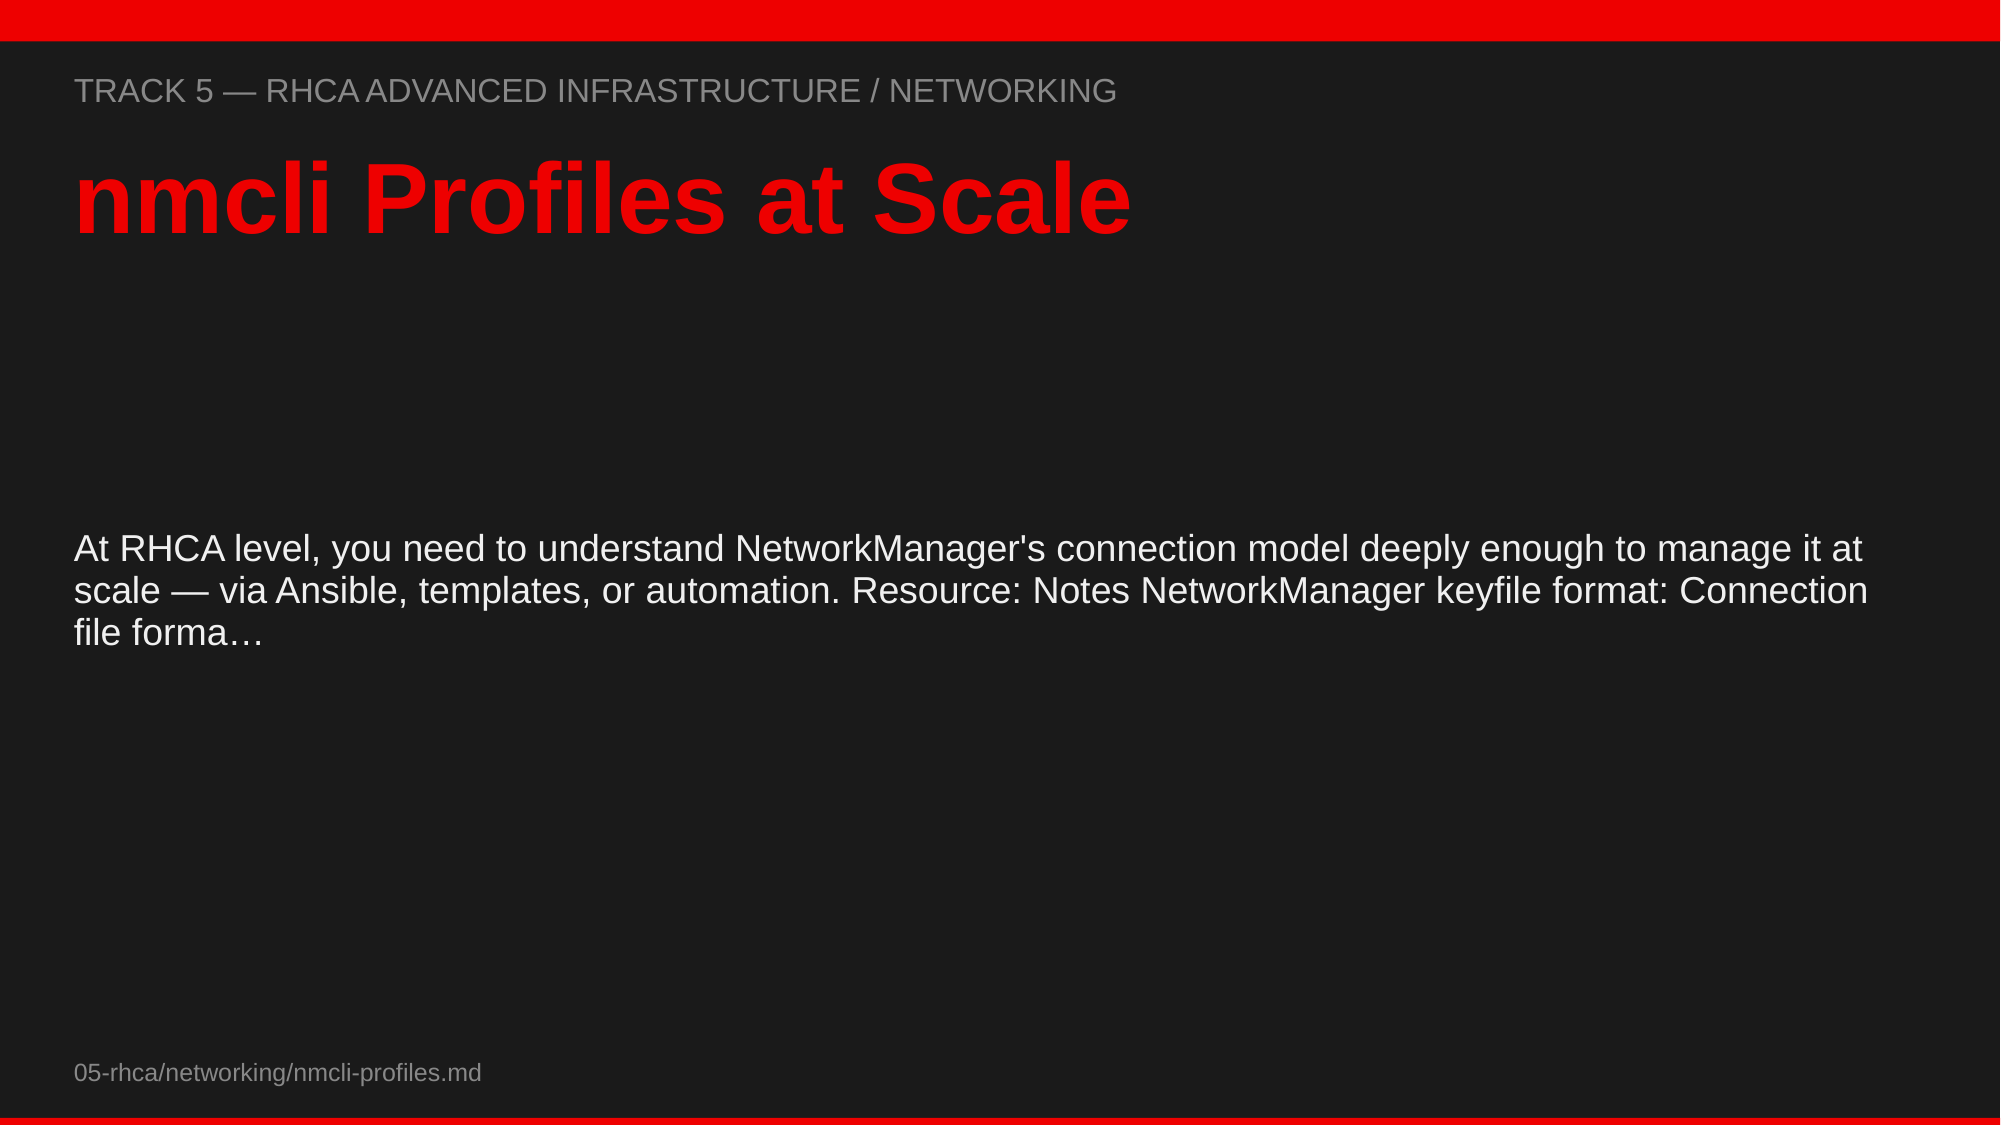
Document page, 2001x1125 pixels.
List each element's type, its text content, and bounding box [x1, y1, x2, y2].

text_box nmcli Profiles at Scale [59, 135, 1942, 461]
text_box 05-rhca/networking/nmcli-profiles.md [59, 1051, 1942, 1093]
text_box At RHCA level, you need to understand NetworkManager's connection model deeply enough to manage it at scale — via Ansible, templates, or automation. Resource: Notes NetworkManager keyfile format: Connection file forma… [59, 519, 1942, 727]
text_box [0, 1117, 2001, 1125]
text_box TRACK 5 — RHCA ADVANCED INFRASTRUCTURE / NETWORKING [59, 64, 1942, 119]
text_box [0, 0, 2001, 42]
